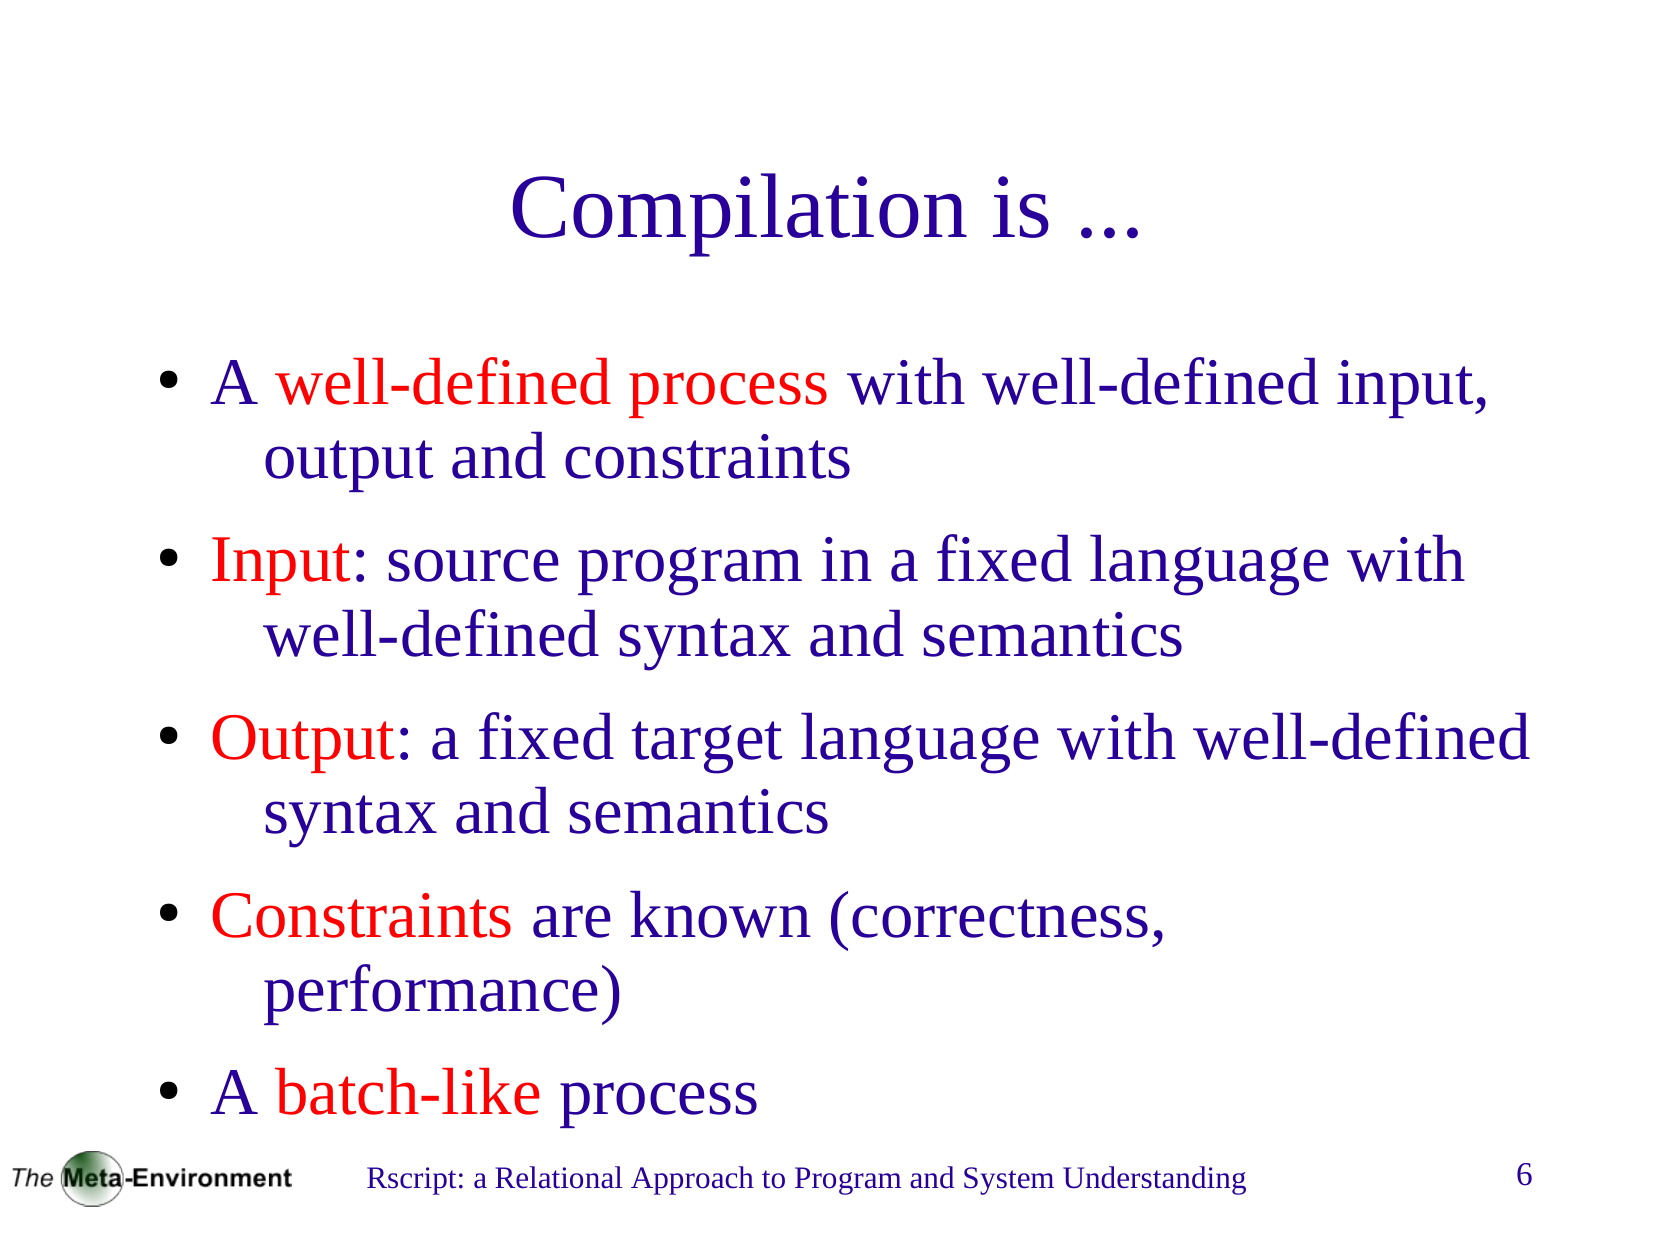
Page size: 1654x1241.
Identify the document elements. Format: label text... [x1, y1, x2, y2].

picture [12, 1151, 292, 1207]
title Compilation is ... [121, 102, 1534, 311]
list A well-defined process with well-defined input, output and constraints Input: source program in a fixed language with well-defined syntax and semantics Output: a fixed target language with well-defined syntax and semantics Constraints are known (correctness, performance) A batch-like process [121, 344, 1534, 1138]
